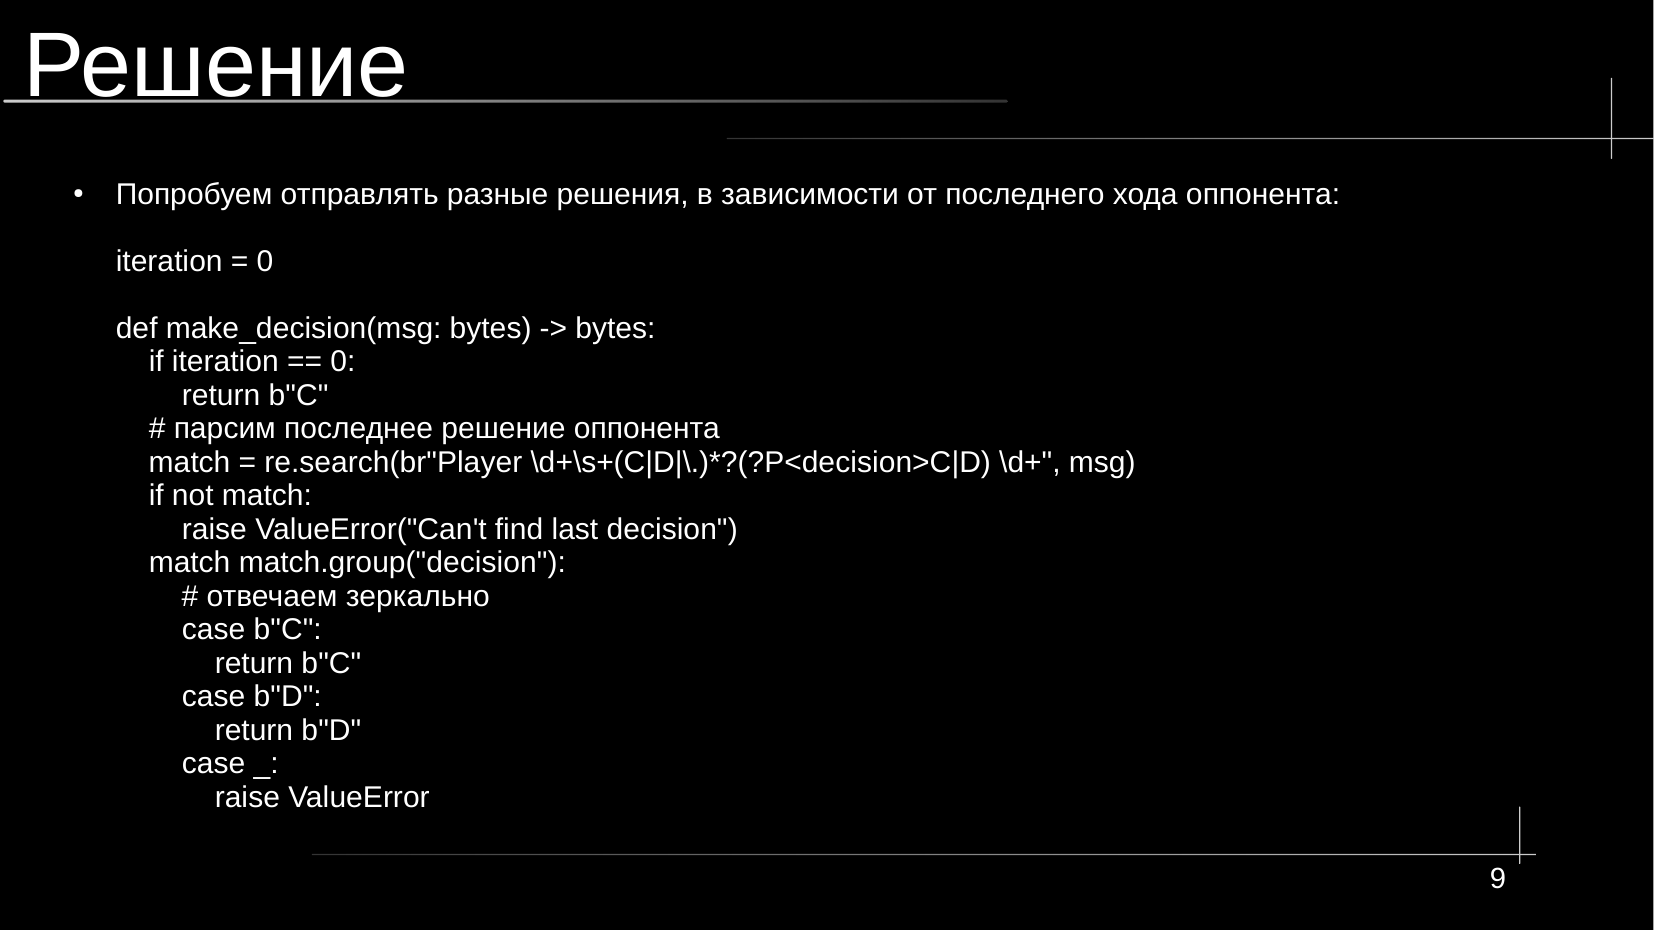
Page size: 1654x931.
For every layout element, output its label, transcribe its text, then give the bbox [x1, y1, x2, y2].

list Попробуем отправлять разные решения, в зависимости от последнего хода оппонента: iteration = 0 def make_decision(msg: bytes) -> bytes: if iteration == 0: return b"C" # парсим последнее решение оппонента match = re.search(br"Player \d+\s+(C|D|\.)*?(?P<decision>C|D) \d+", msg) if not match: raise ValueError("Can't find last decision") match match.group("decision"): # отвечаем зеркально case b"C": return b"C" case b"D": return b"D" case _: raise ValueError [59, 177, 1536, 857]
title Решение [23, 11, 1589, 119]
